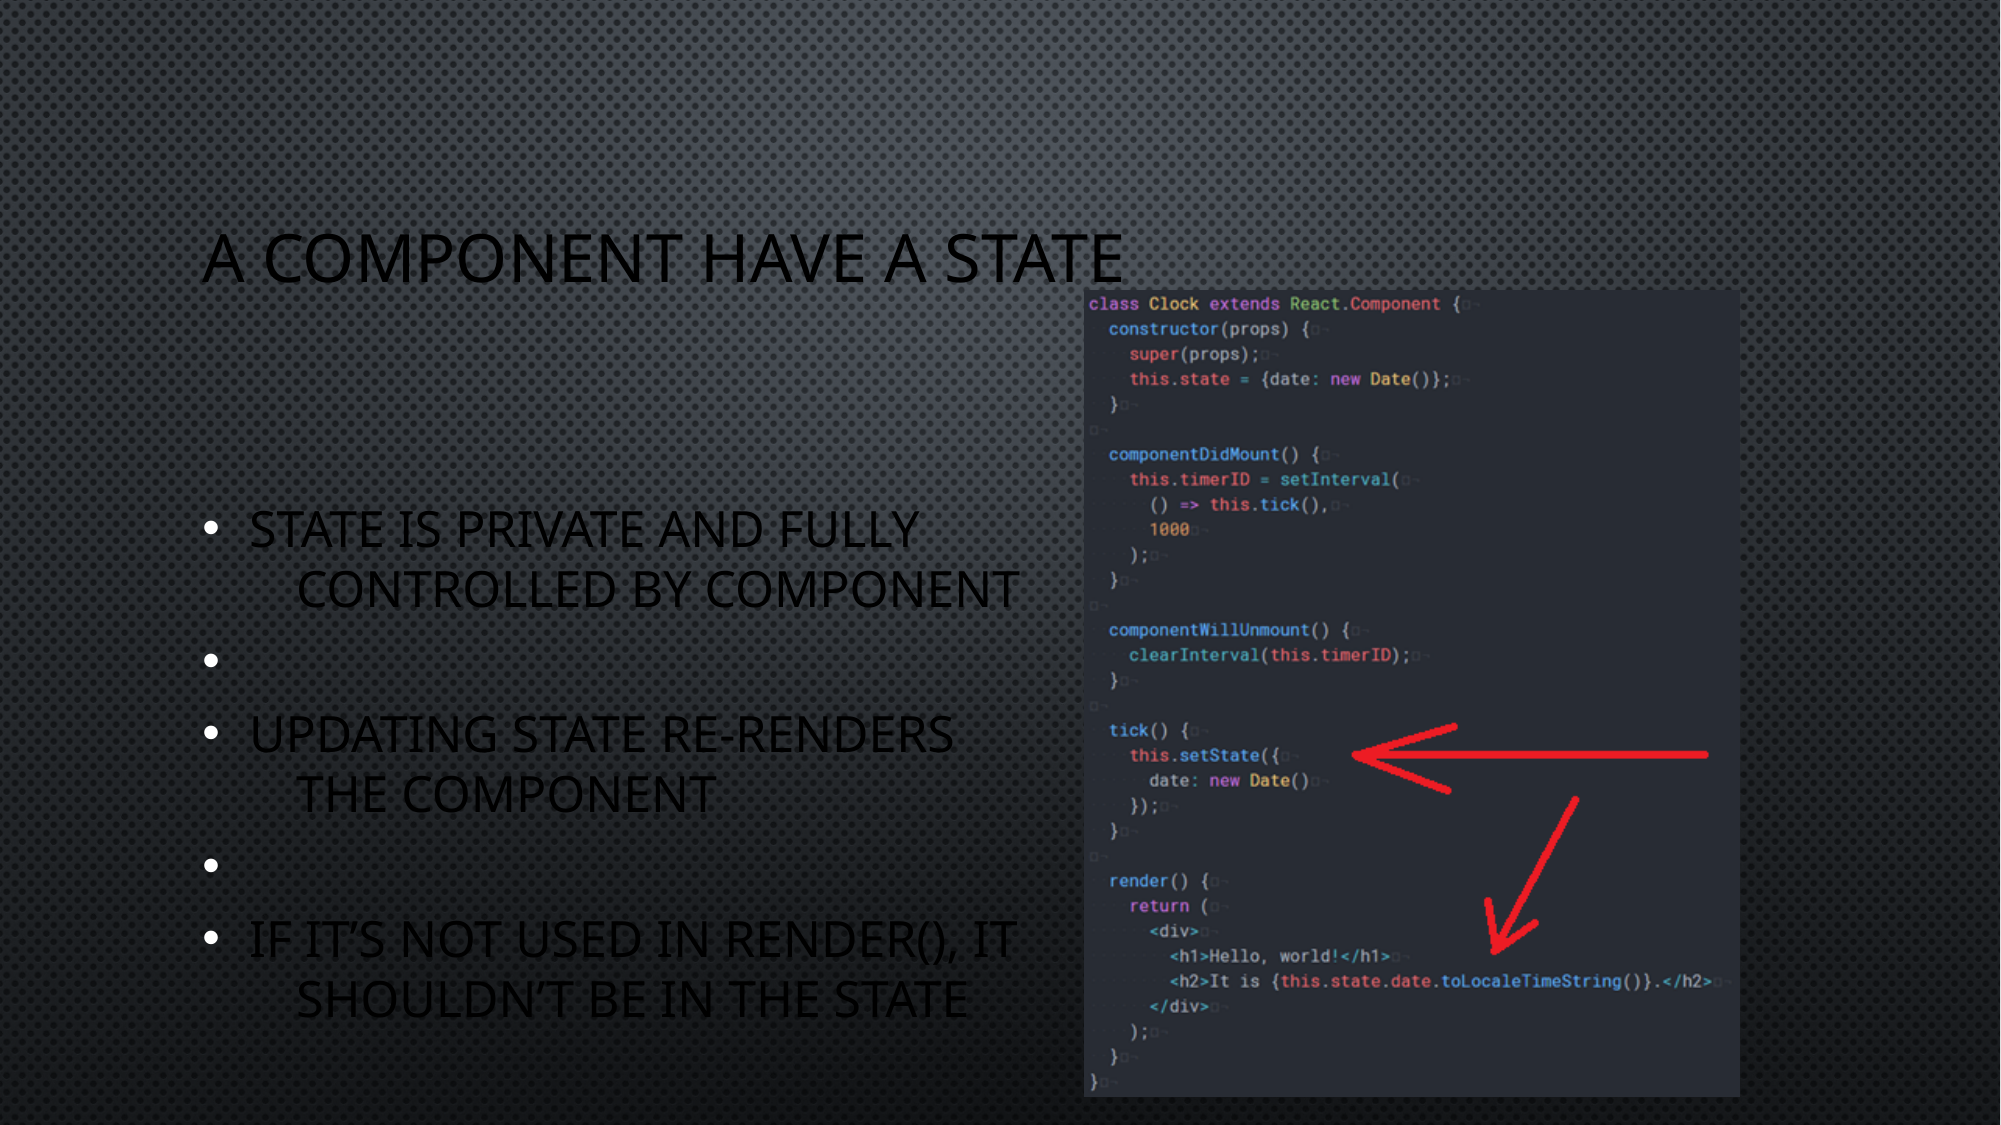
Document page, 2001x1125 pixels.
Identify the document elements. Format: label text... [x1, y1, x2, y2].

picture [1084, 290, 1740, 1097]
title A component have A State [187, 99, 1813, 413]
list State is private and fully controlled by component Updating state re-renders the component If it’s not used in render(), it shouldn’t be in the state [187, 437, 1040, 1088]
